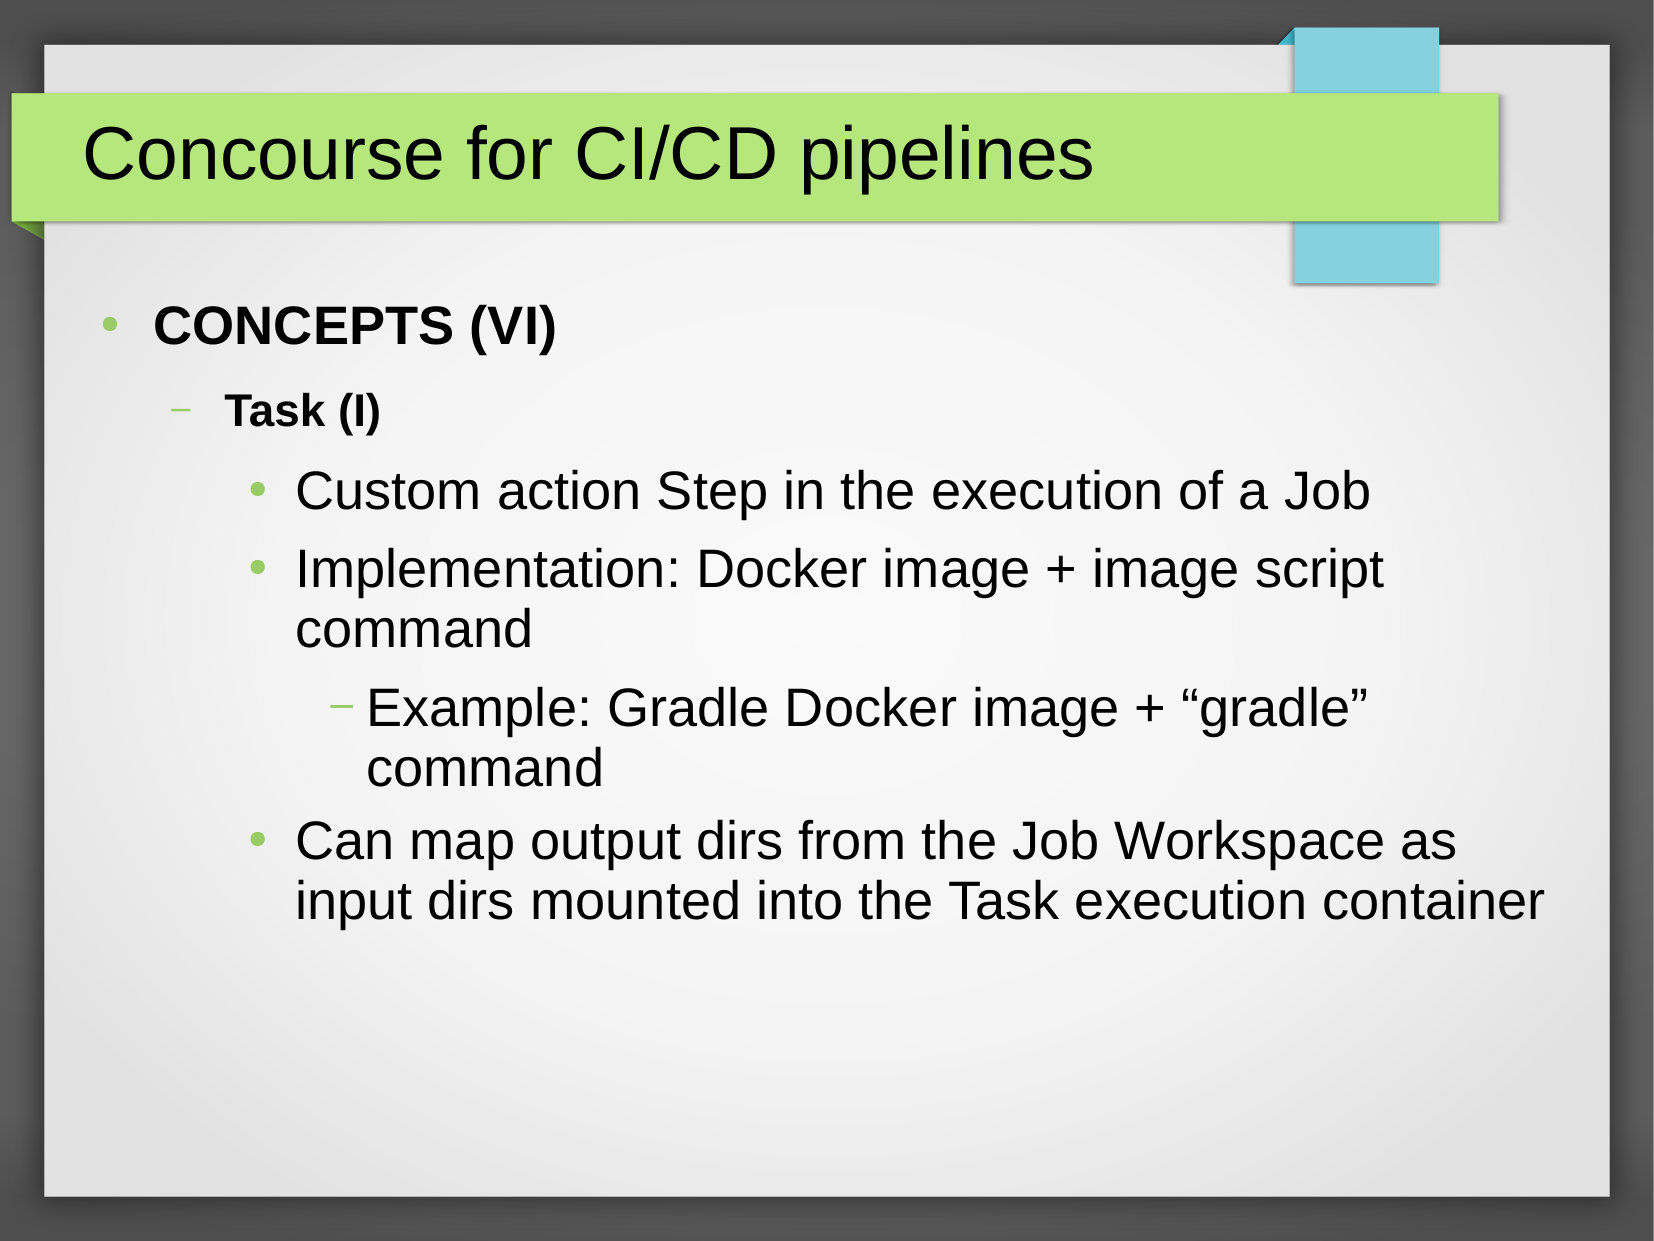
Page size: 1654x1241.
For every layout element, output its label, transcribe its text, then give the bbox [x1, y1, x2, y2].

title Concourse for CI/CD pipelines [82, 94, 1264, 213]
list CONCEPTS (VI) Task (I) Custom action Step in the execution of a Job Implementation: Docker image + image script command Example: Gradle Docker image + “gradle” command Can map output dirs from the Job Workspace as input dirs mounted into the Task execution container [82, 295, 1571, 1015]
picture [0, 0, 1654, 1241]
